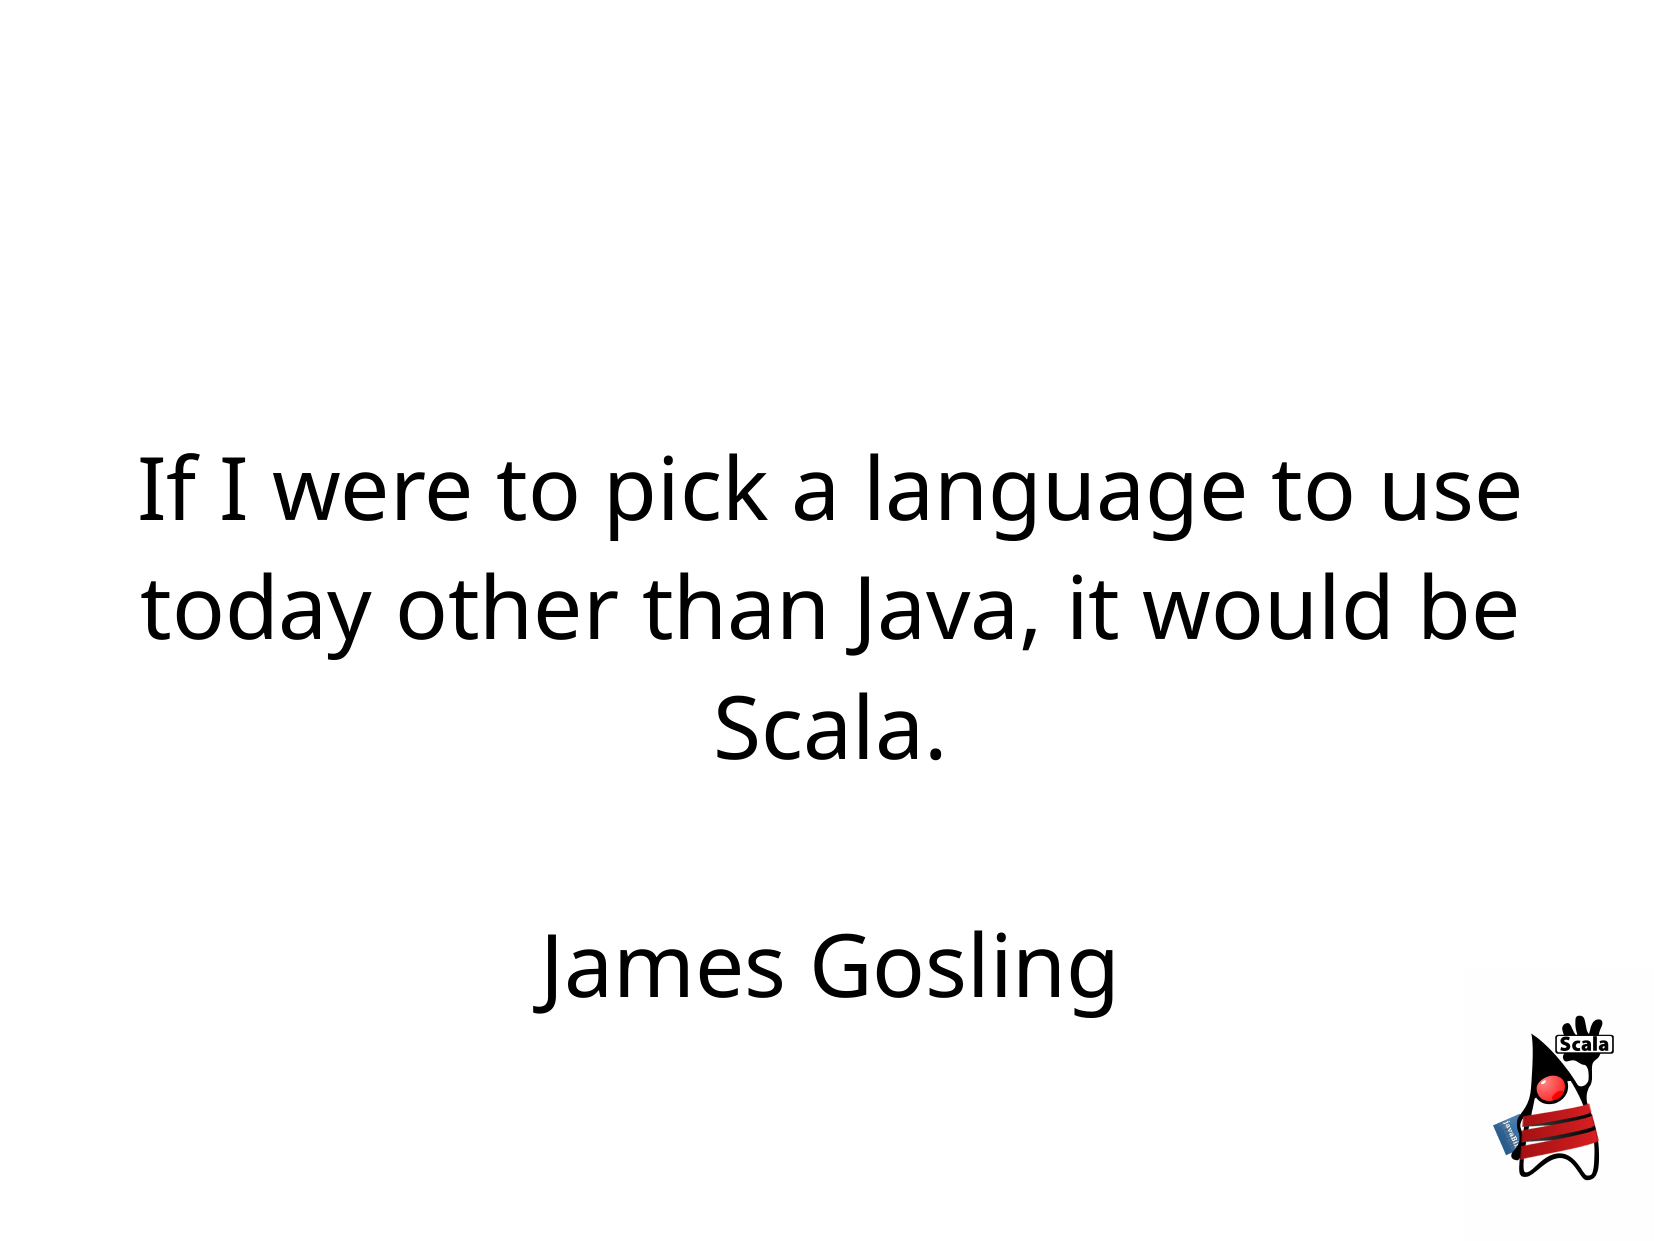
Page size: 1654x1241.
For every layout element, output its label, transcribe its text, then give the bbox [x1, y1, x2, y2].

text_box If I were to pick a language to use today other than Java, it would be Scala. James Gosling [7, 419, 1654, 945]
